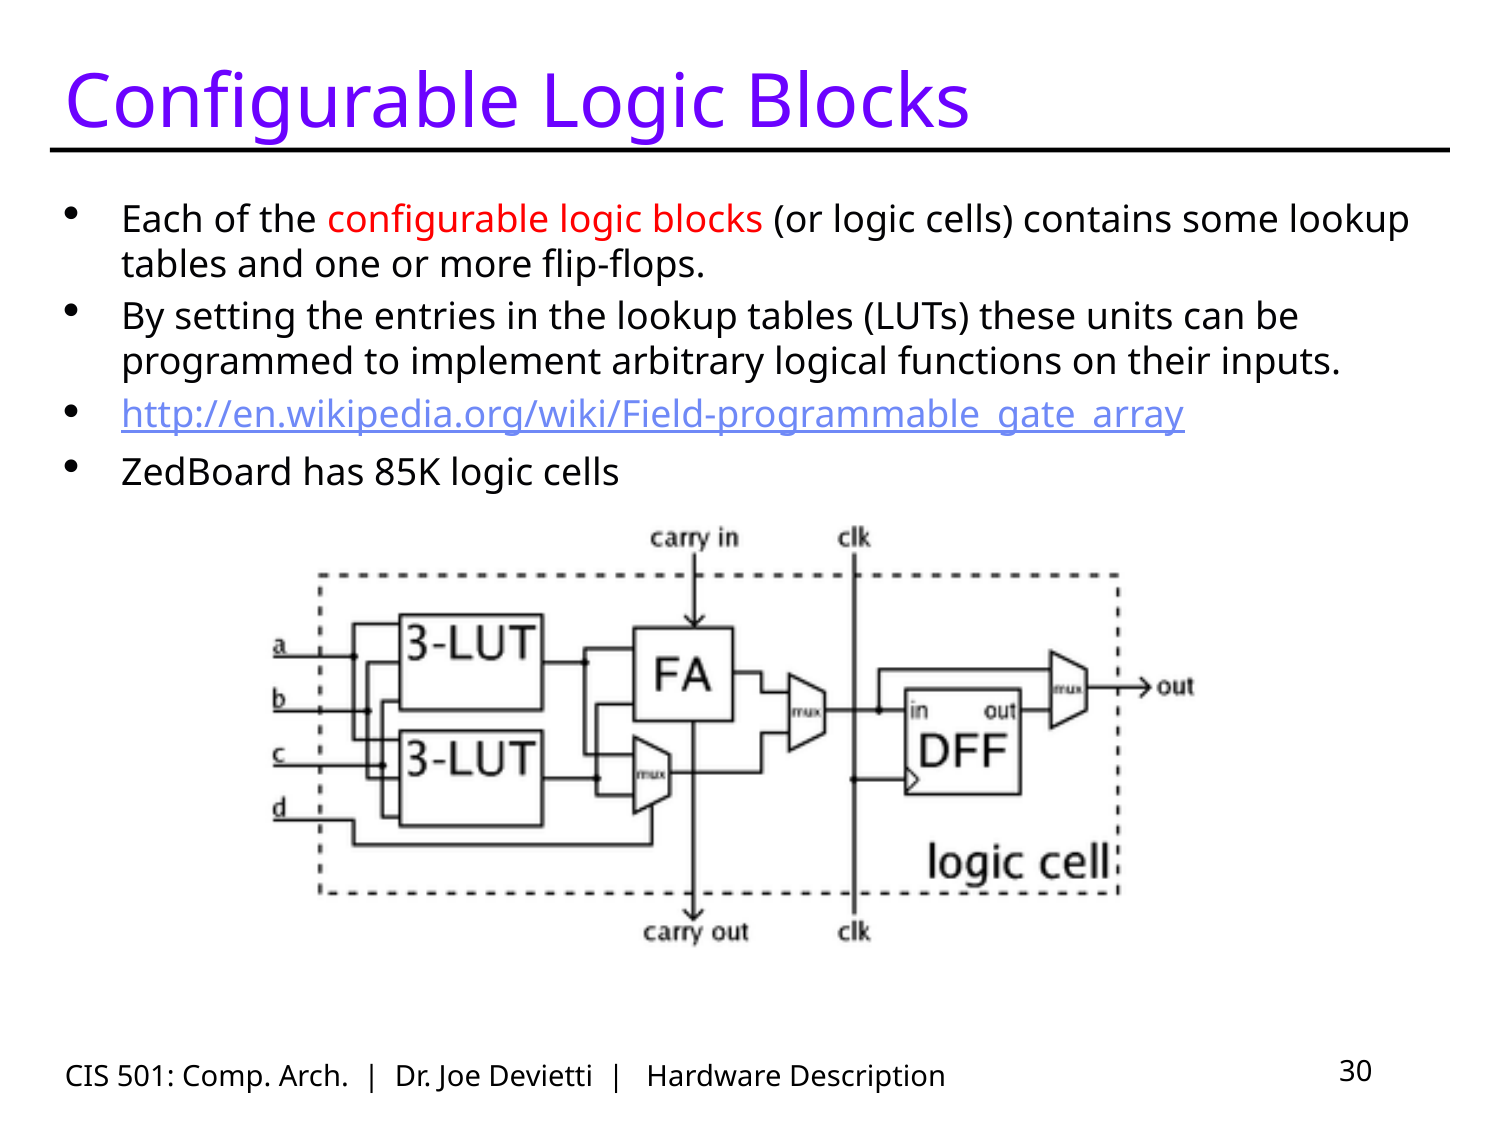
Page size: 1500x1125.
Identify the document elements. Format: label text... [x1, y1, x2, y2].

text_box <number> [1074, 1049, 1388, 1100]
text_box Each of the configurable logic blocks (or logic cells) contains some lookup tables and one or more flip-flops. By setting the entries in the lookup tables (LUTs) these units can be programmed to implement arbitrary logical functions on their inputs. http://en.wikipedia.org/wiki/Field-programmable_gate_array ZedBoard has 85K logic cells [49, 187, 1450, 475]
text_box CIS 501: Comp. Arch. | Dr. Joe Devietti | Hardware Description [49, 1049, 988, 1100]
picture [262, 524, 1207, 950]
text_box Configurable Logic Blocks [49, 37, 1375, 150]
